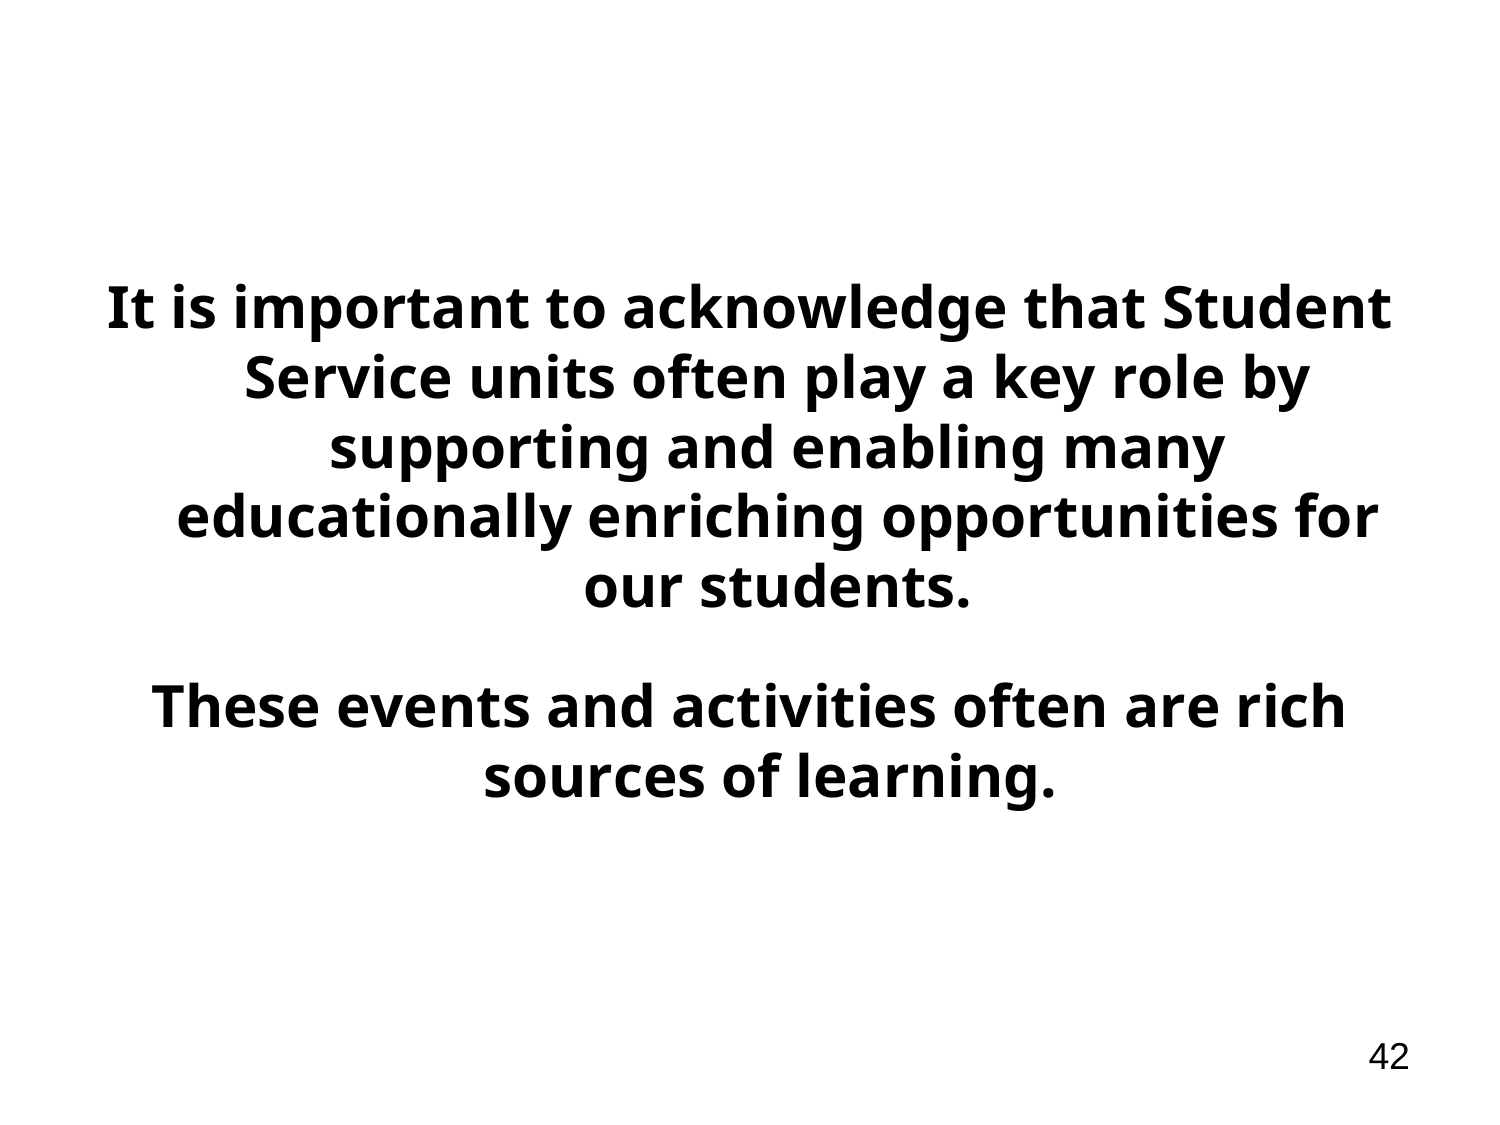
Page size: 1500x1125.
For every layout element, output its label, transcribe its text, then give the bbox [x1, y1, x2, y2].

list It is important to acknowledge that Student Service units often play a key role by supporting and enabling many educationally enriching opportunities for our students. These events and activities often are rich sources of learning. [75, 262, 1426, 1005]
